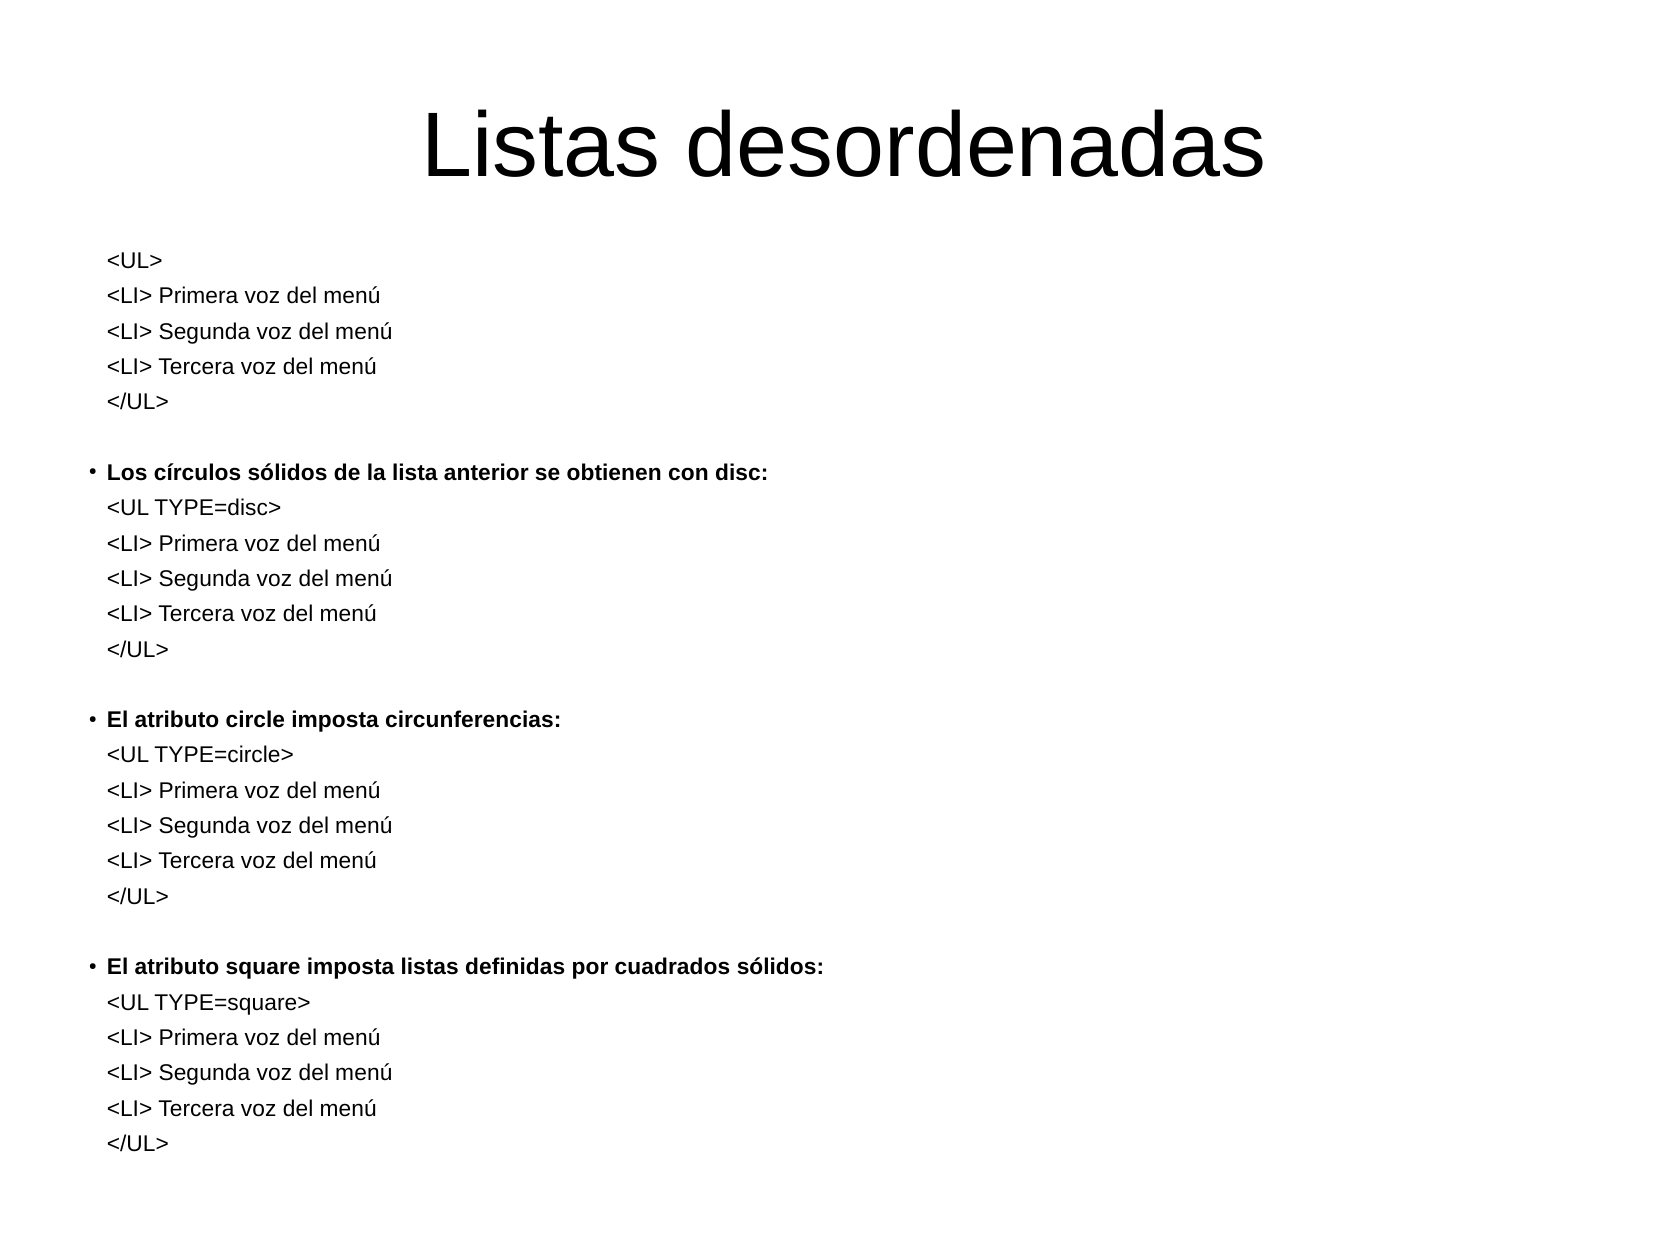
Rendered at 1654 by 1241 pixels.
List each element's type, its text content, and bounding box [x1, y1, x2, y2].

title Listas desordenadas [82, 0, 1571, 197]
list <UL> <LI> Primera voz del menú <LI> Segunda voz del menú <LI> Tercera voz del menú </UL> Los círculos sólidos de la lista anterior se obtienen con disc: <UL TYPE=disc> <LI> Primera voz del menú <LI> Segunda voz del menú <LI> Tercera voz del menú </UL> El atributo circle imposta circunferencias: <UL TYPE=circle> <LI> Primera voz del menú <LI> Segunda voz del menú <LI> Tercera voz del menú </UL> El atributo square imposta listas definidas por cuadrados sólidos: <UL TYPE=square> <LI> Primera voz del menú <LI> Segunda voz del menú <LI> Tercera voz del menú </UL> [82, 248, 1619, 1170]
